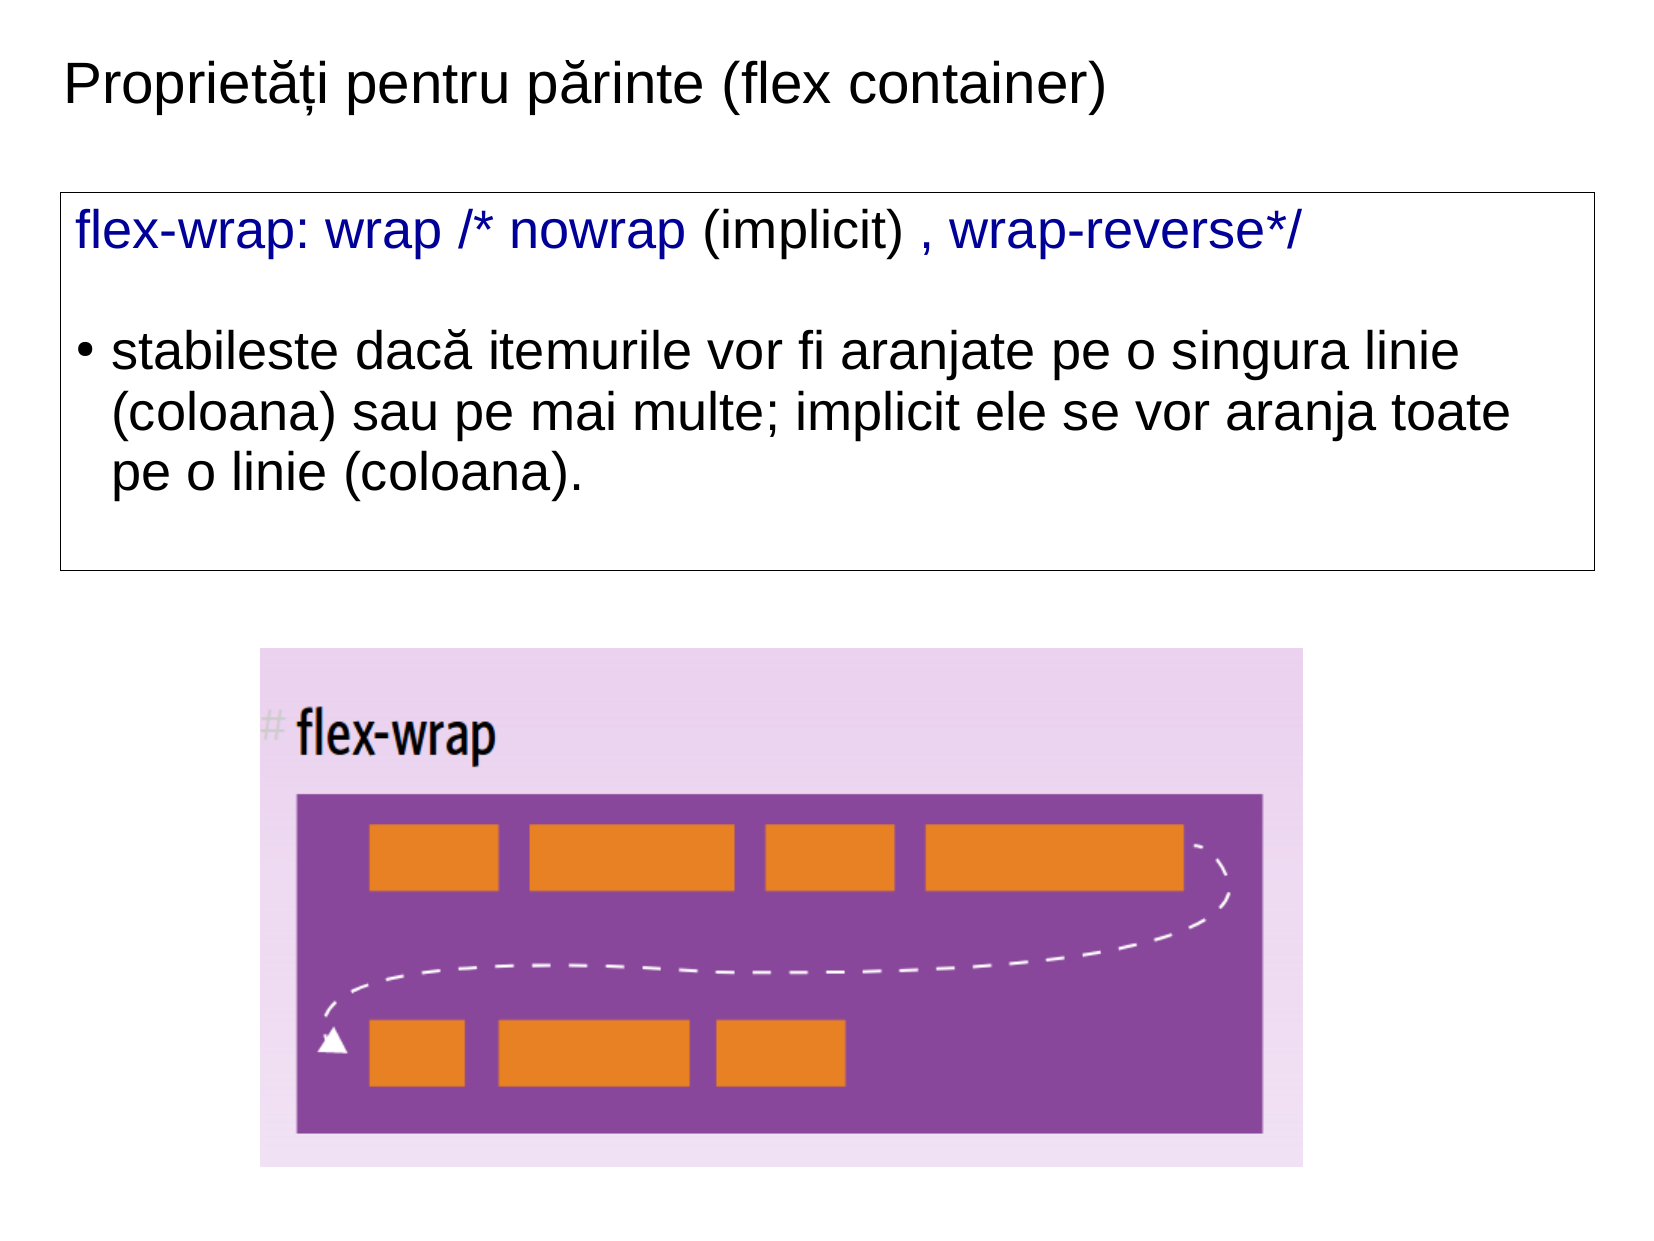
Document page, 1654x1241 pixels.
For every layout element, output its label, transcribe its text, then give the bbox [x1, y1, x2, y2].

picture [260, 648, 1303, 1167]
text_box flex-wrap: wrap /* nowrap (implicit) , wrap-reverse*/ stabileste dacă itemurile vor fi aranjate pe o singura linie (coloana) sau pe mai multe; implicit ele se vor aranja toate pe o linie (coloana). [60, 192, 1595, 571]
text_box Proprietăți pentru părinte (flex container) [48, 43, 1301, 144]
